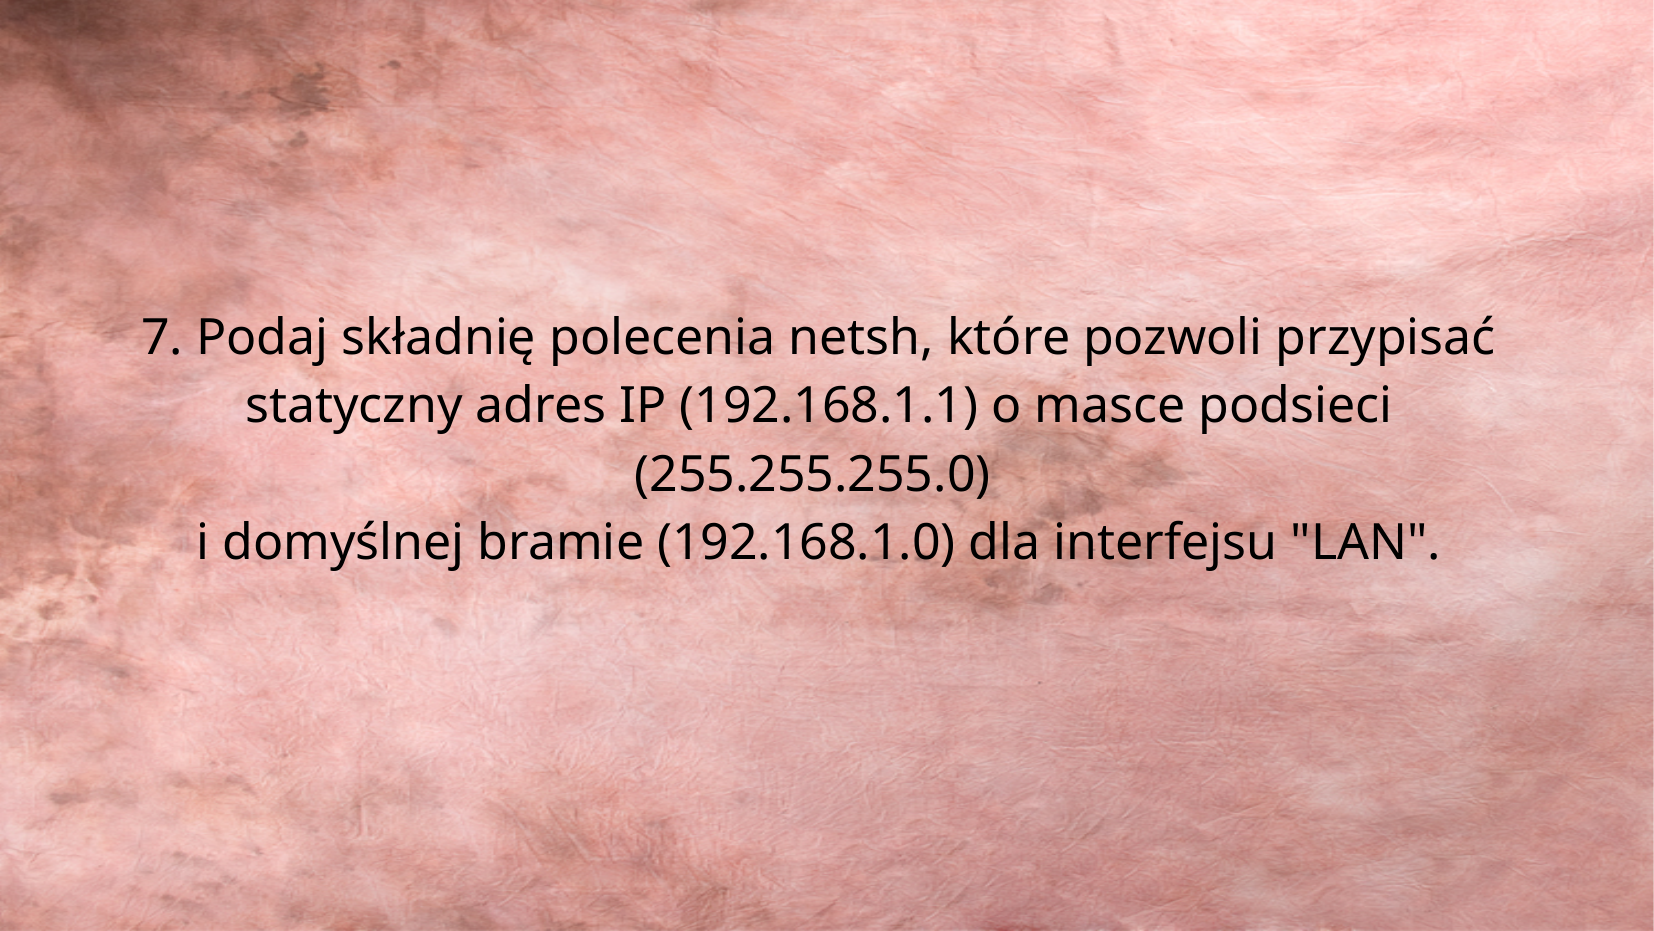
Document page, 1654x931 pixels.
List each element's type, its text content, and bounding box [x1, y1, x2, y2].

picture [0, 0, 1654, 931]
title 7. Podaj składnię polecenia netsh, które pozwoli przypisać statyczny adres IP (192.168.1.1) o masce podsieci (255.255.255.0) i domyślnej bramie (192.168.1.0) dla interfejsu "LAN". [75, 360, 1564, 516]
